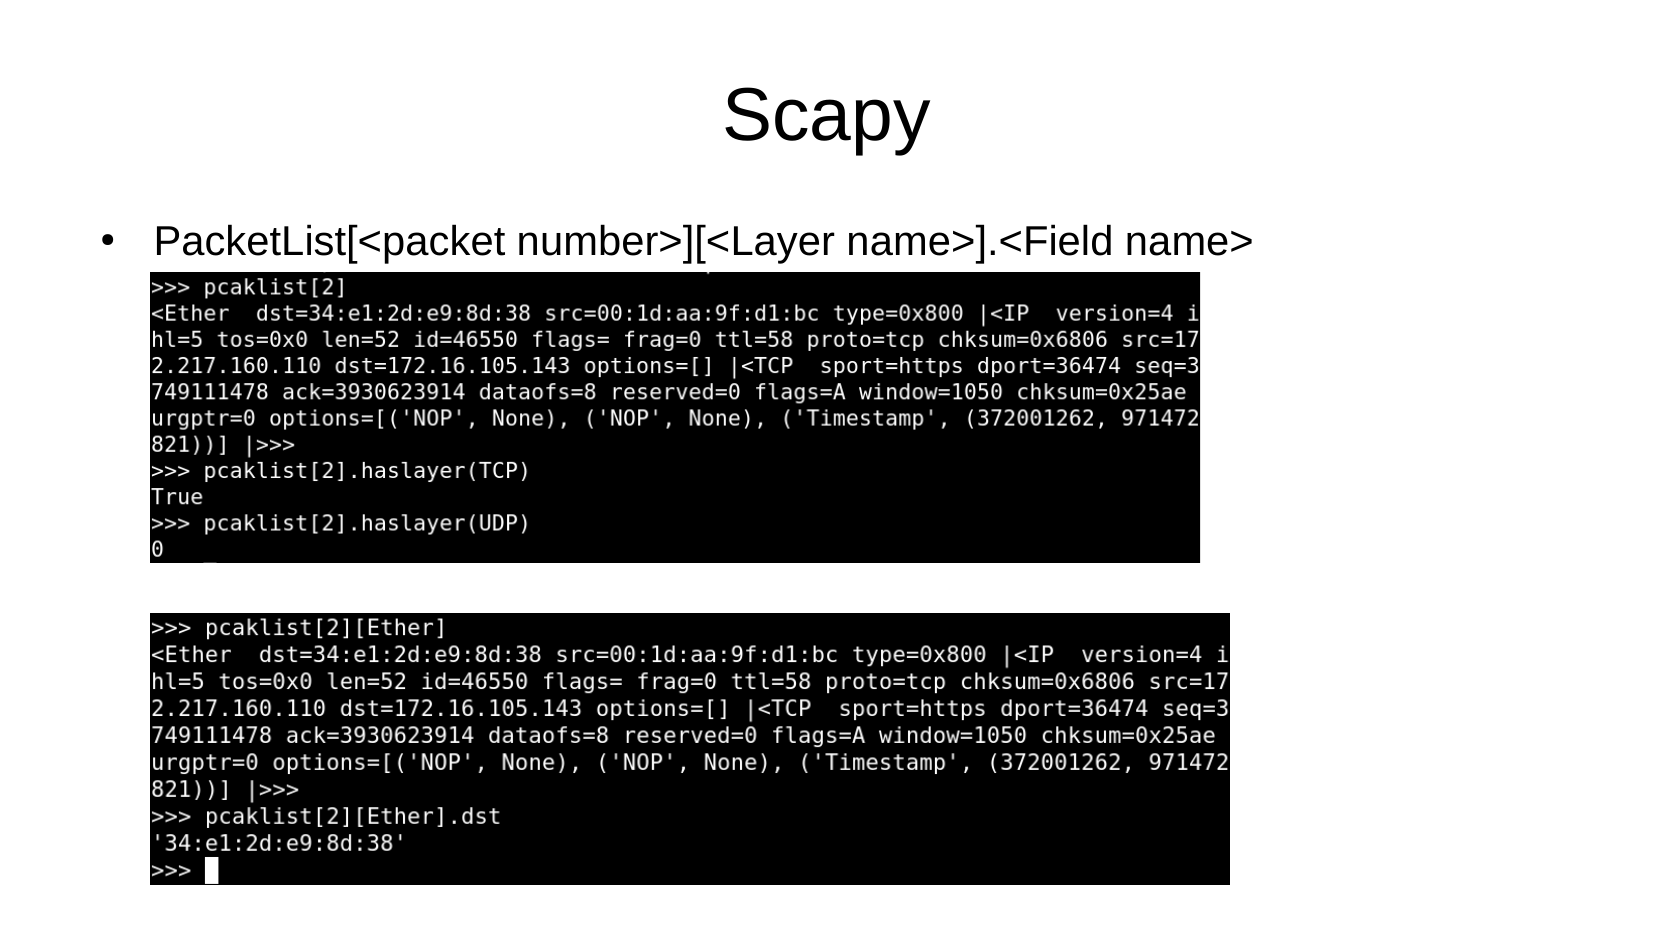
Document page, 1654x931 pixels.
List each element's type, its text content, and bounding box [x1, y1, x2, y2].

picture [150, 272, 1201, 563]
picture [150, 613, 1231, 886]
title Scapy [82, 37, 1571, 193]
list PacketList[<packet number>][<Layer name>].<Field name> [82, 217, 1571, 758]
